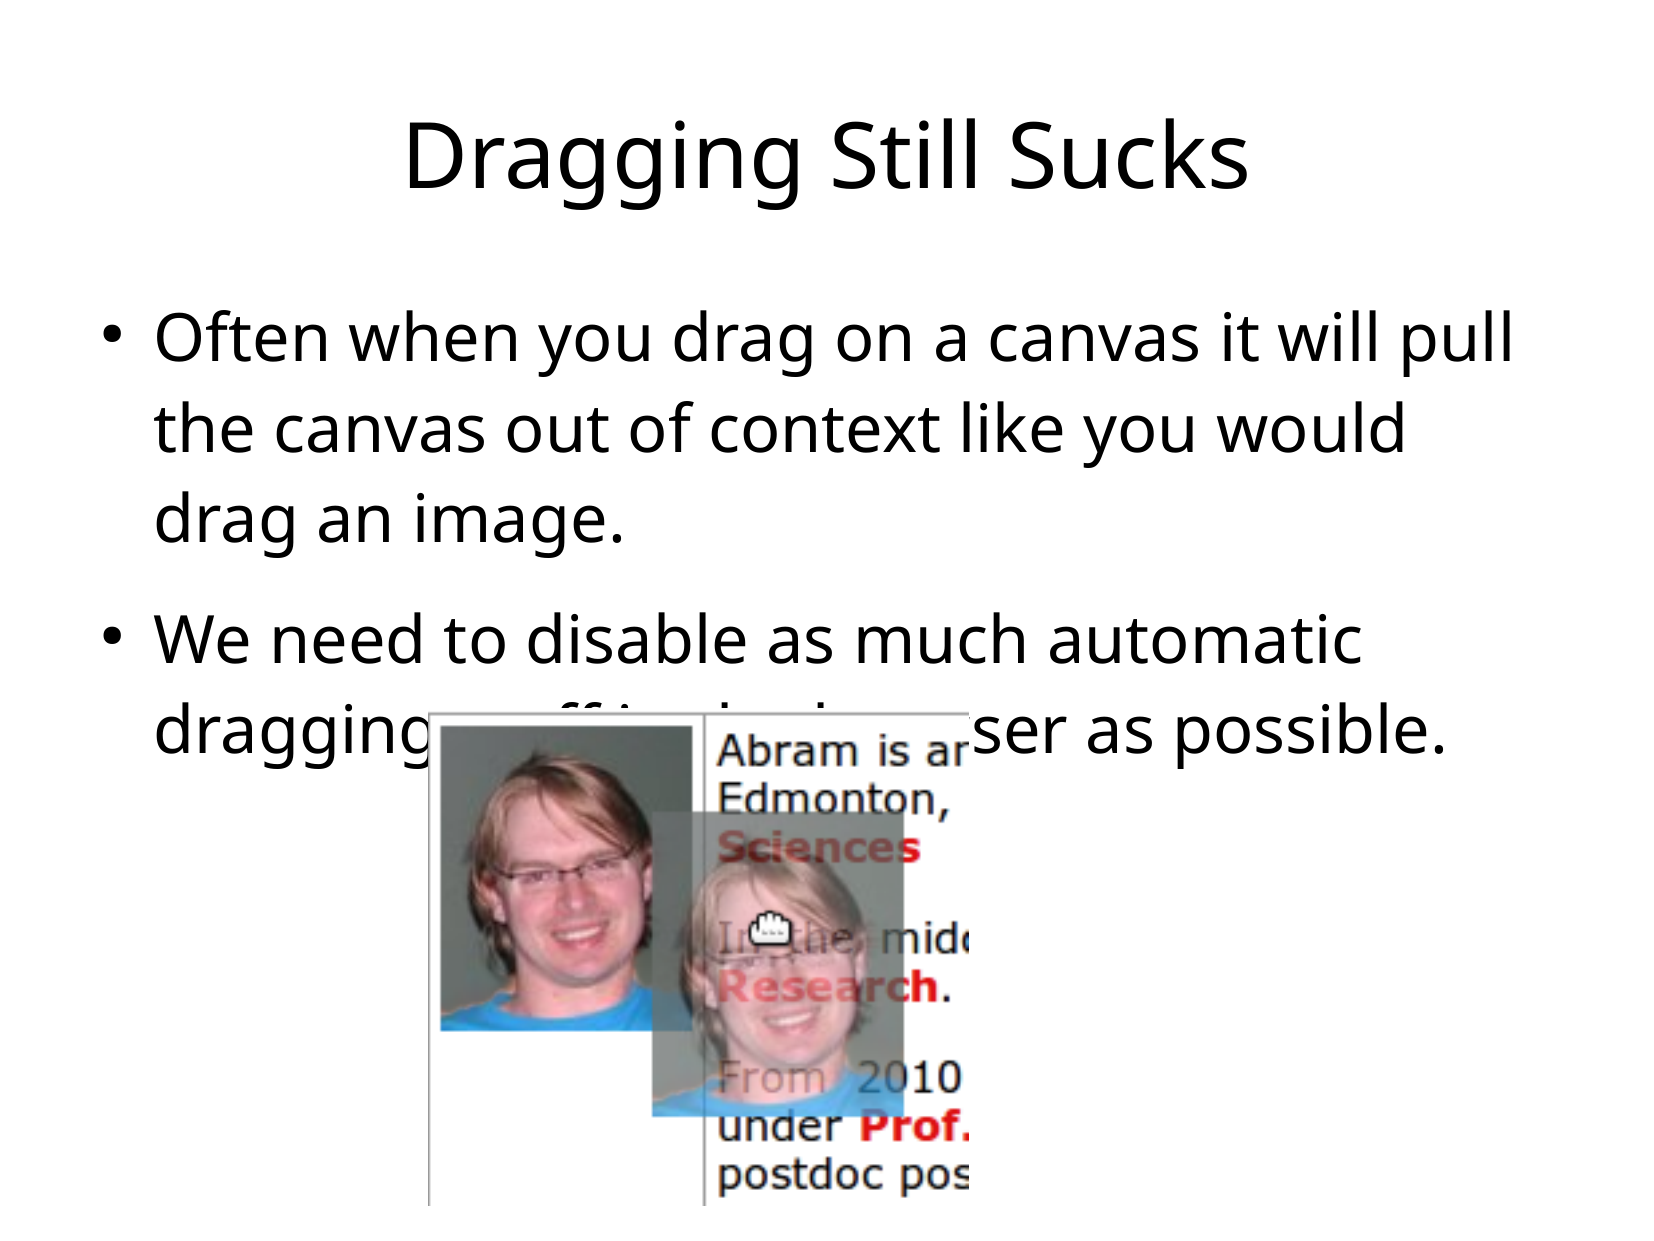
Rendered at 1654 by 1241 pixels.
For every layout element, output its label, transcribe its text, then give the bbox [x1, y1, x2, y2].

list Often when you drag on a canvas it will pull the canvas out of context like you would drag an image. We need to disable as much automatic dragging stuff in the browser as possible. [82, 290, 1538, 1010]
title Dragging Still Sucks [82, 49, 1571, 257]
picture [428, 708, 969, 1206]
